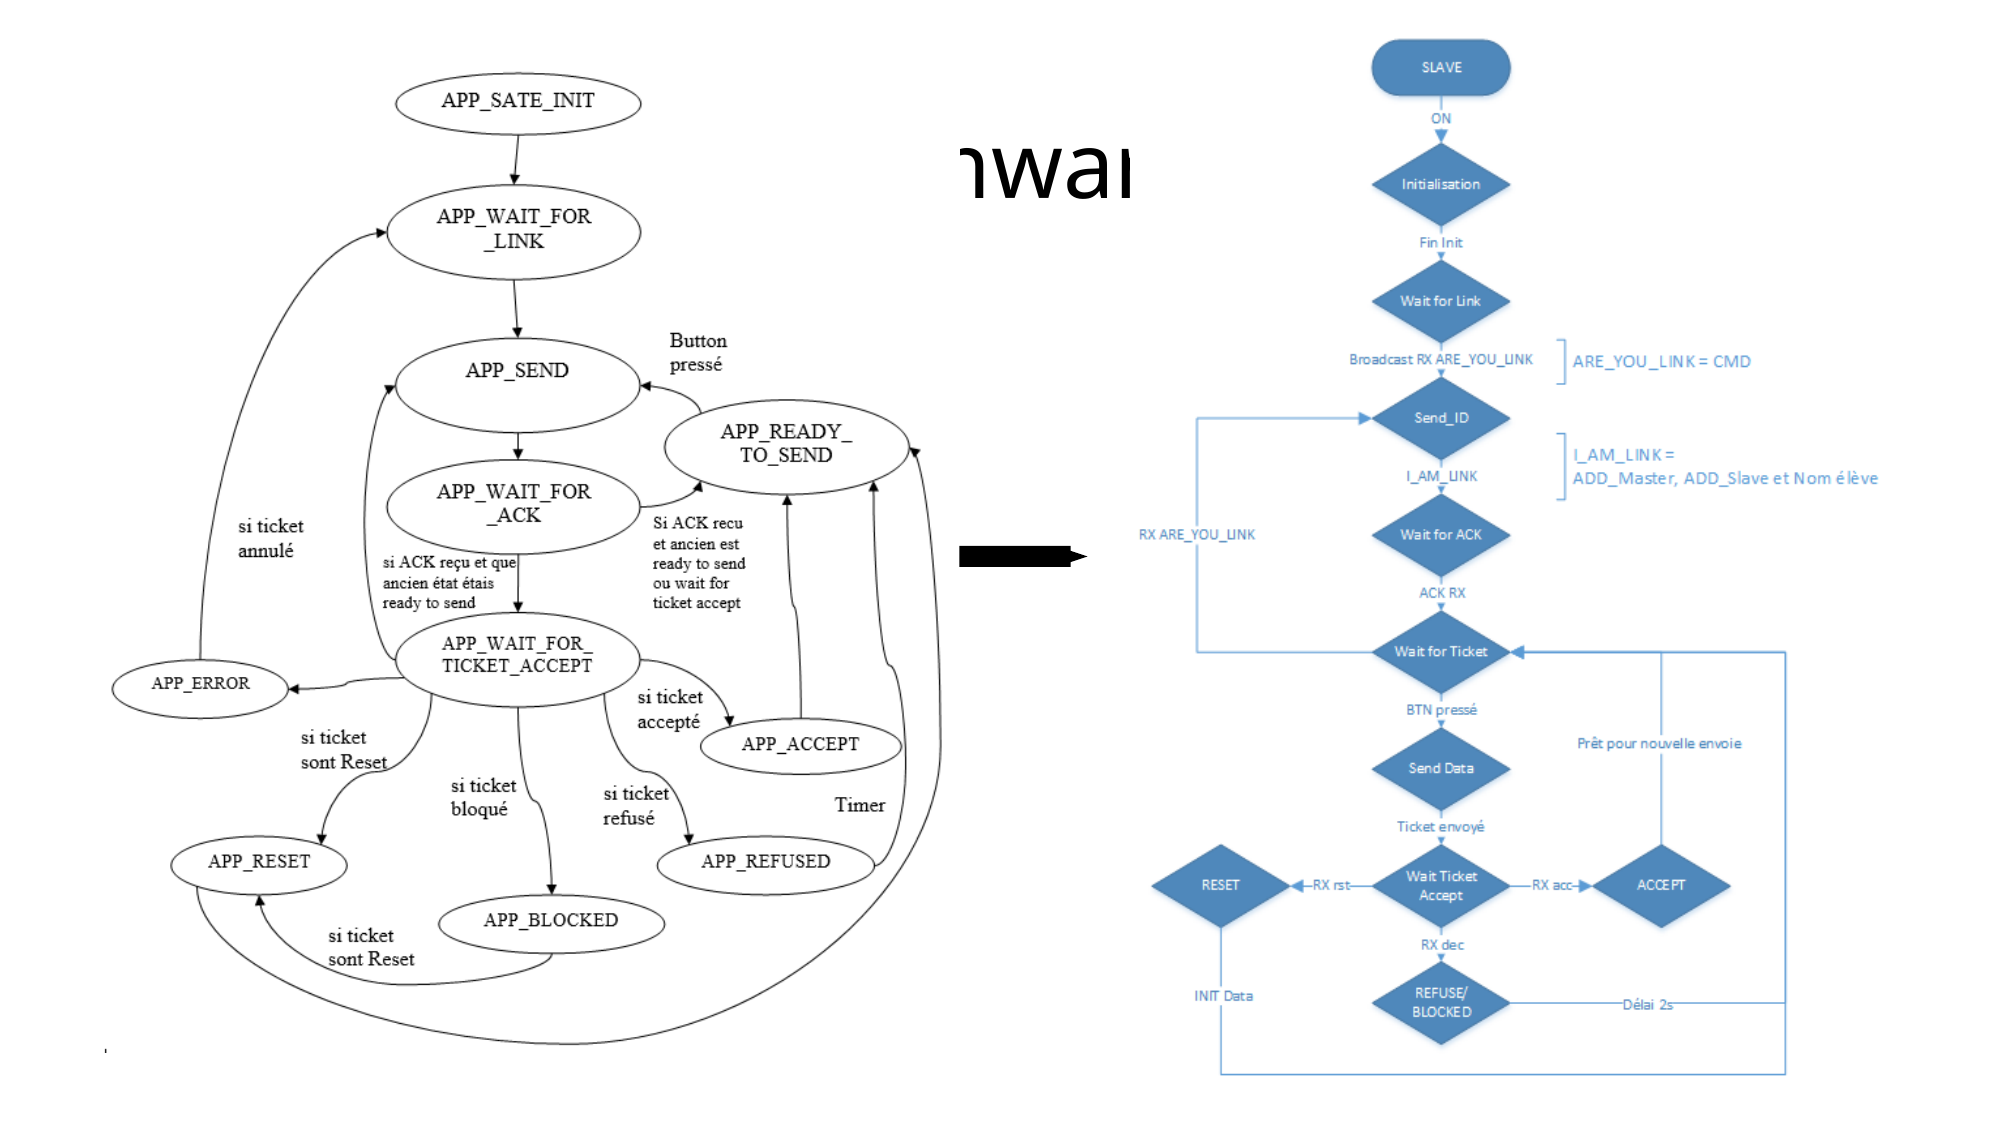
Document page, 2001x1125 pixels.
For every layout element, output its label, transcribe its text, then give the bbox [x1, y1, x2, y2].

title Firmware [960, 59, 1130, 278]
picture [36, 59, 960, 1053]
picture [1130, 36, 1890, 1077]
